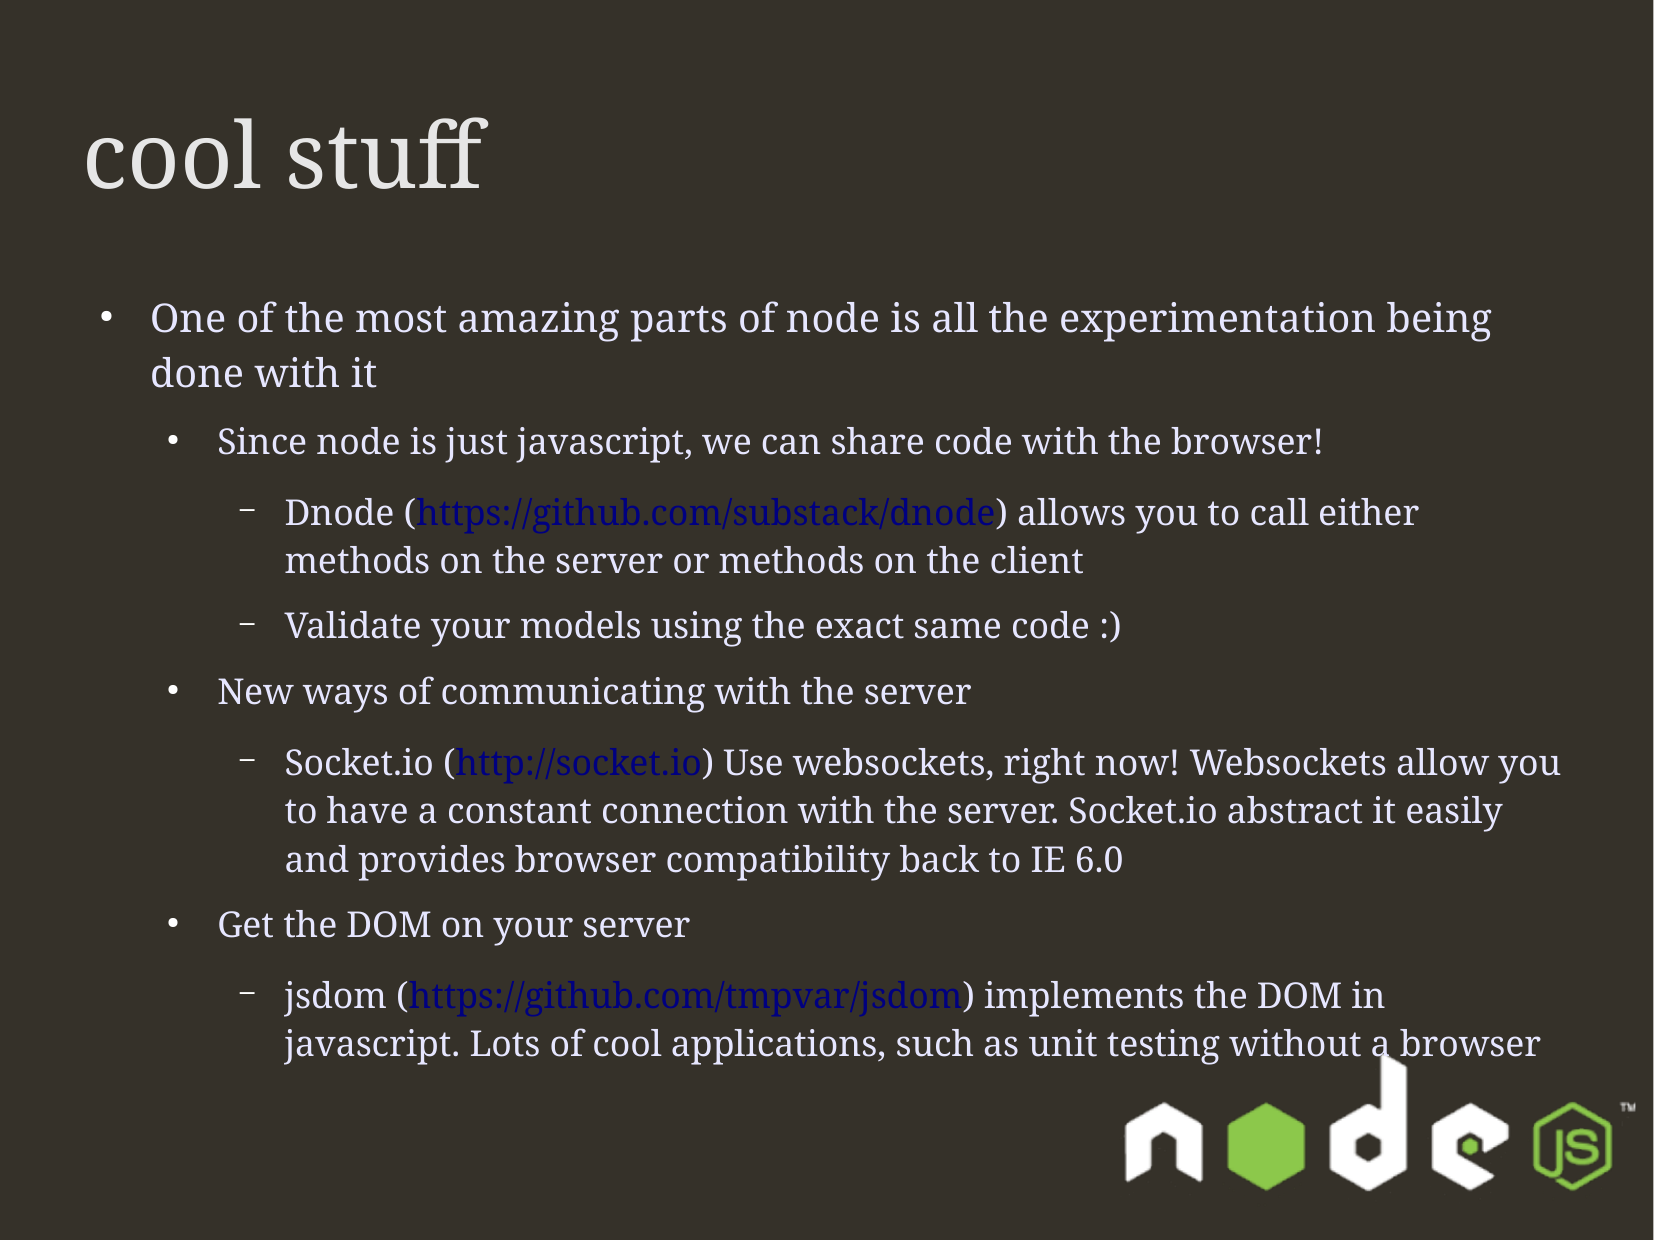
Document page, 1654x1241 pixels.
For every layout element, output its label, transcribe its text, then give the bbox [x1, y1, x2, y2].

list One of the most amazing parts of node is all the experimentation being done with it Since node is just javascript, we can share code with the browser! Dnode (https://github.com/substack/dnode) allows you to call either methods on the server or methods on the client Validate your models using the exact same code :) New ways of communicating with the server Socket.io (http://socket.io) Use websockets, right now! Websockets allow you to have a constant connection with the server. Socket.io abstract it easily and provides browser compatibility back to IE 6.0 Get the DOM on your server jsdom (https://github.com/tmpvar/jsdom) implements the DOM in javascript. Lots of cool applications, such as unit testing without a browser [82, 290, 1571, 1109]
title cool stuff [82, 49, 1571, 257]
picture [1108, 1006, 1651, 1238]
